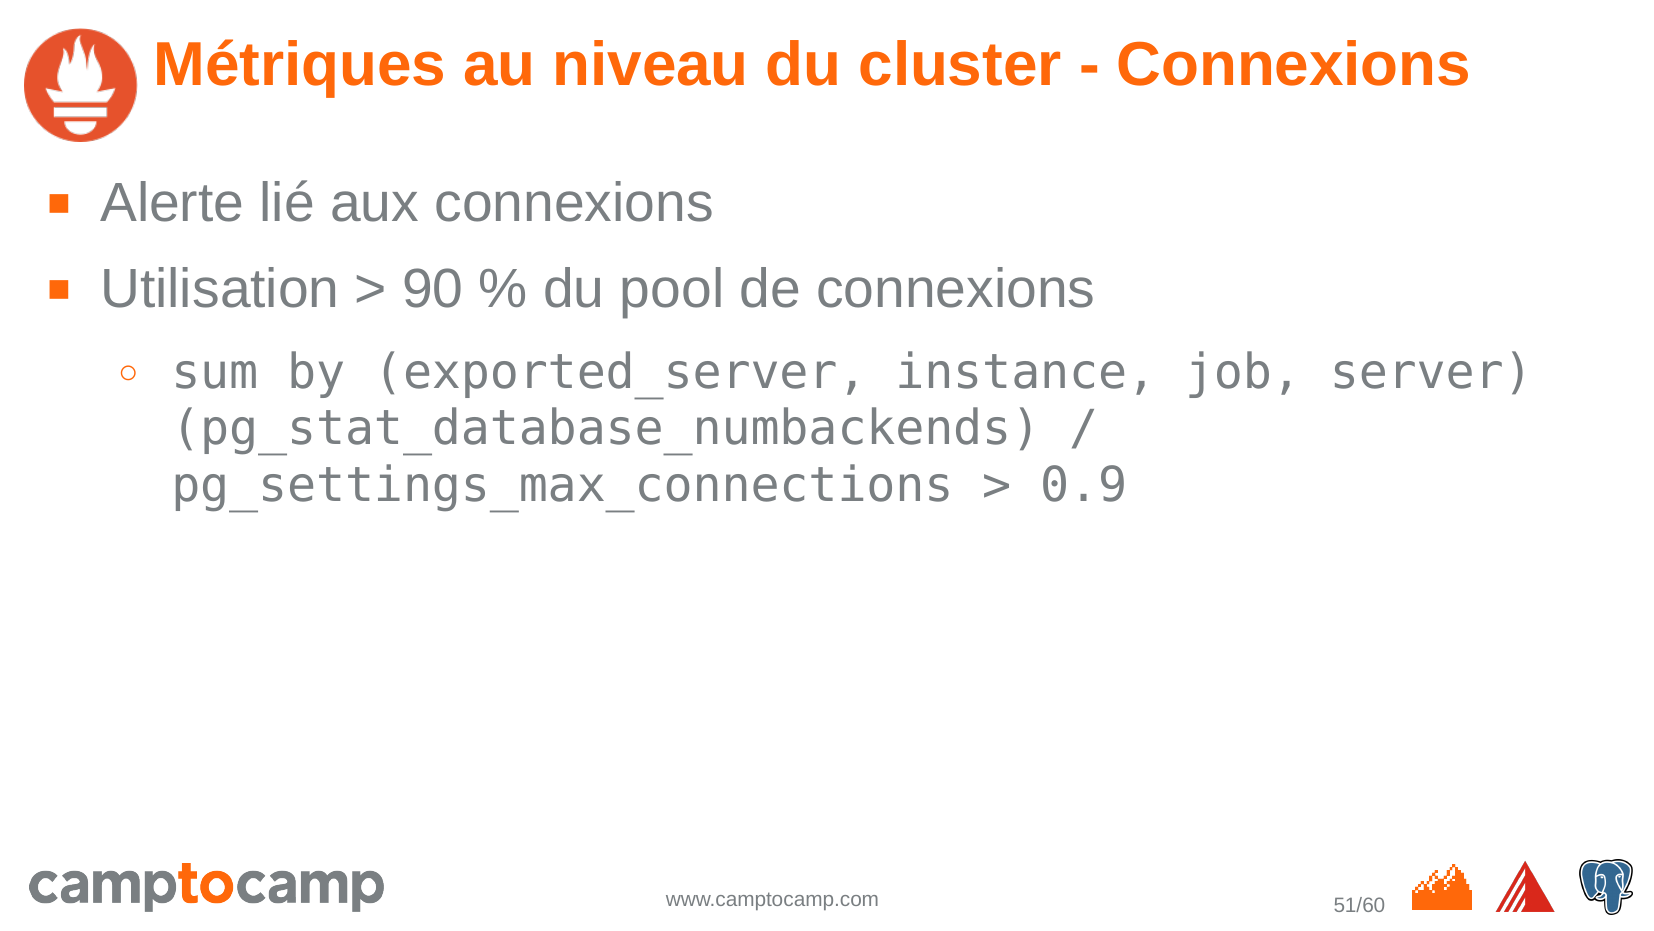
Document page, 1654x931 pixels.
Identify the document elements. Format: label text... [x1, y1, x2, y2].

picture [1579, 859, 1633, 915]
picture [24, 28, 139, 142]
title Métriques au niveau du cluster - Connexions [153, 29, 1625, 156]
list Alerte lié aux connexions Utilisation > 90 % du pool de connexions sum by (exported_server, instance, job, server) (pg_stat_database_numbackends) / pg_settings_max_connections > 0.9 [29, 171, 1625, 827]
picture [1495, 856, 1556, 917]
picture [1412, 864, 1472, 910]
picture [29, 863, 384, 912]
